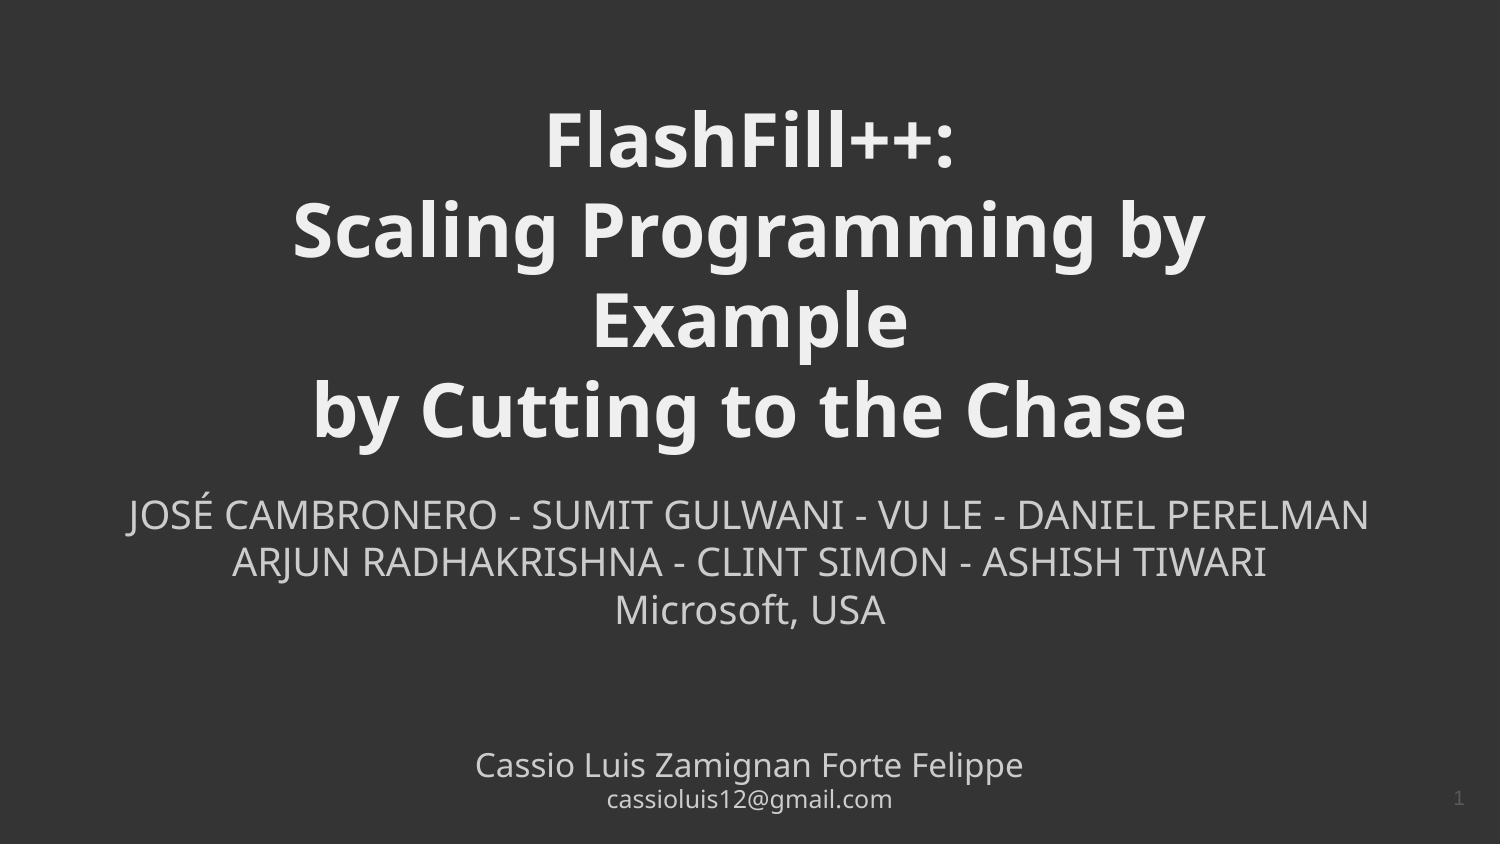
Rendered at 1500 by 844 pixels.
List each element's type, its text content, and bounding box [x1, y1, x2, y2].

text_box FlashFill++: Scaling Programming by Example by Cutting to the Chase [146, 76, 1354, 469]
text_box Cassio Luis Zamignan Forte Felippe cassioluis12@gmail.com [356, 728, 1144, 829]
text_box JOSÉ CAMBRONERO - SUMIT GULWANI - VU LE - DANIEL PERELMAN ARJUN RADHAKRISHNA - CLINT SIMON - ASHISH TIWARI Microsoft, USA [98, 469, 1402, 653]
slide_number <number> [1389, 764, 1480, 830]
